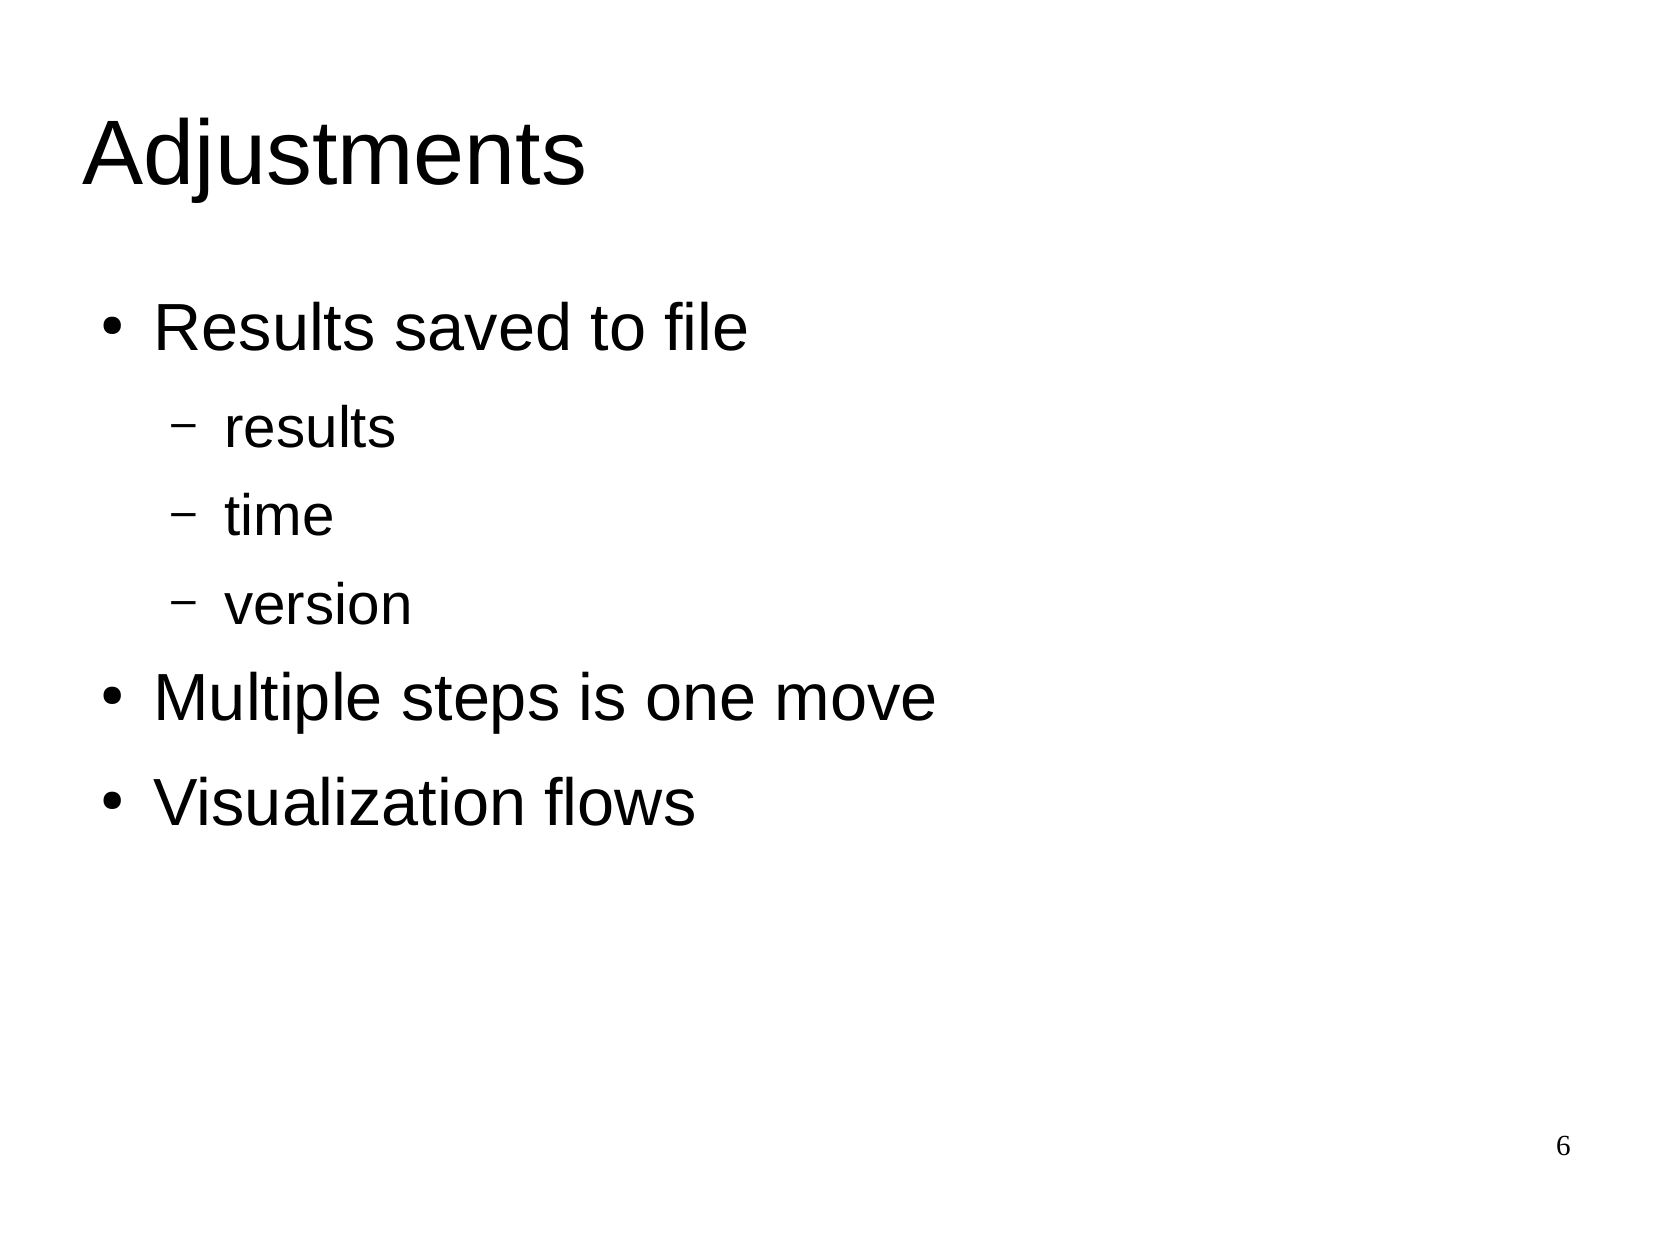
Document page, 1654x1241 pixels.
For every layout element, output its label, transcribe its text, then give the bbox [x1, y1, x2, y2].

list Results saved to file results time version Multiple steps is one move Visualization flows [82, 290, 1571, 1010]
title Adjustments [82, 49, 1571, 257]
